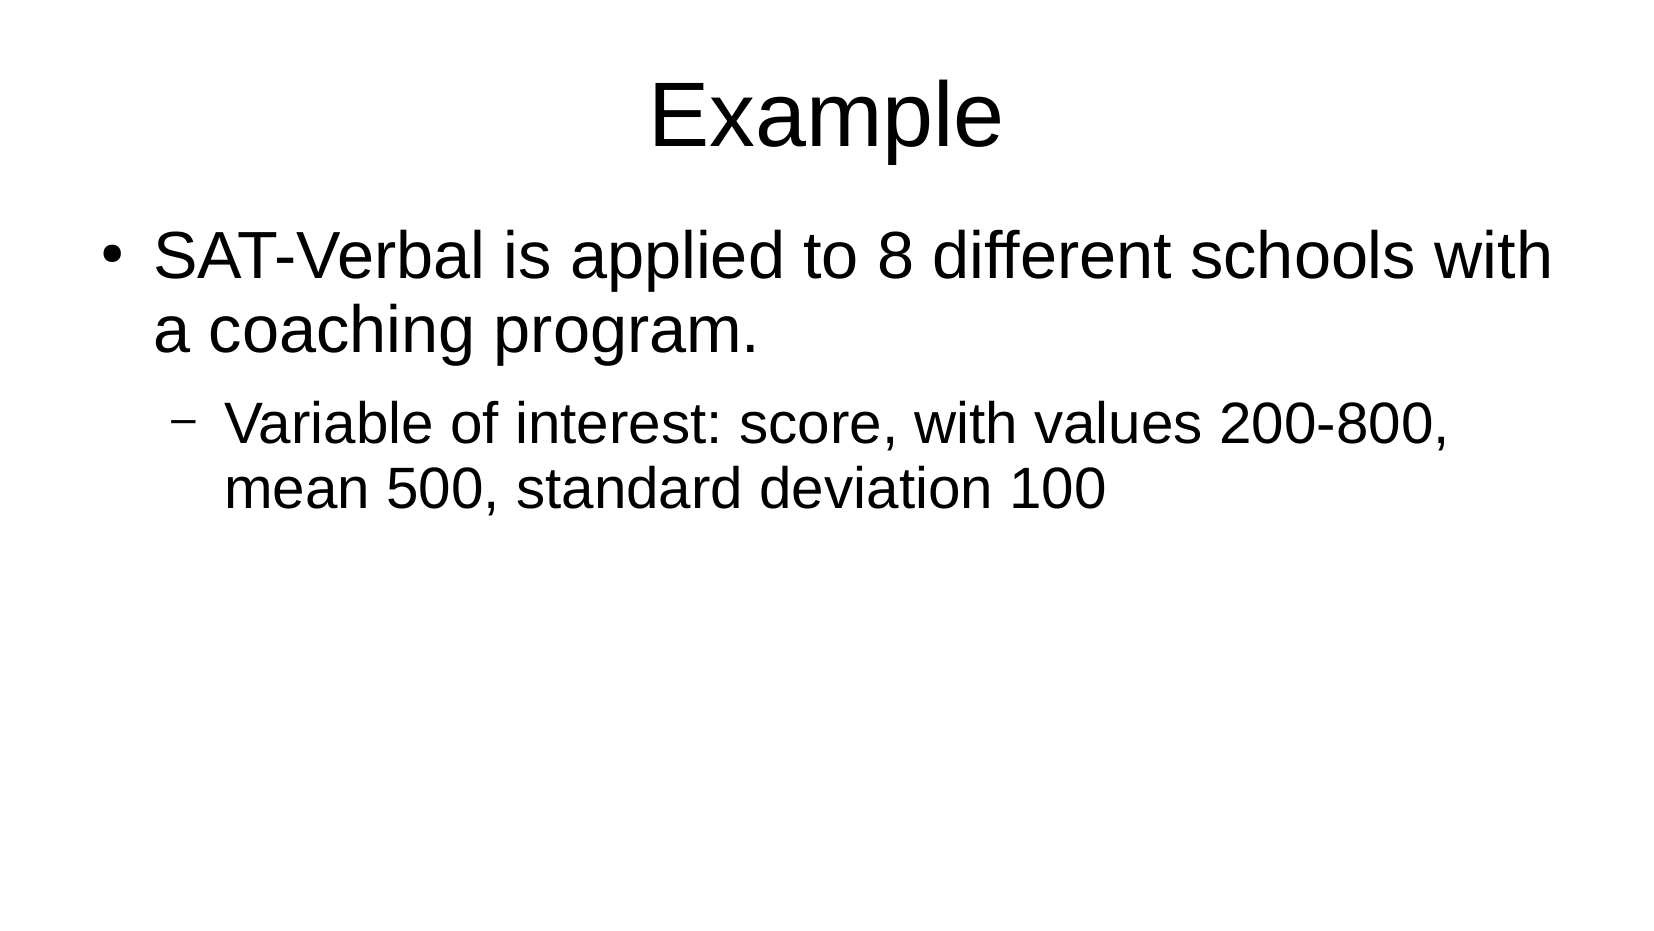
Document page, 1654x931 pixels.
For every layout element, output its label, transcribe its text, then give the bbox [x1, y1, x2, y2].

list SAT-Verbal is applied to 8 different schools with a coaching program. Variable of interest: score, with values 200-800, mean 500, standard deviation 100 [82, 217, 1571, 758]
title Example [82, 37, 1571, 193]
